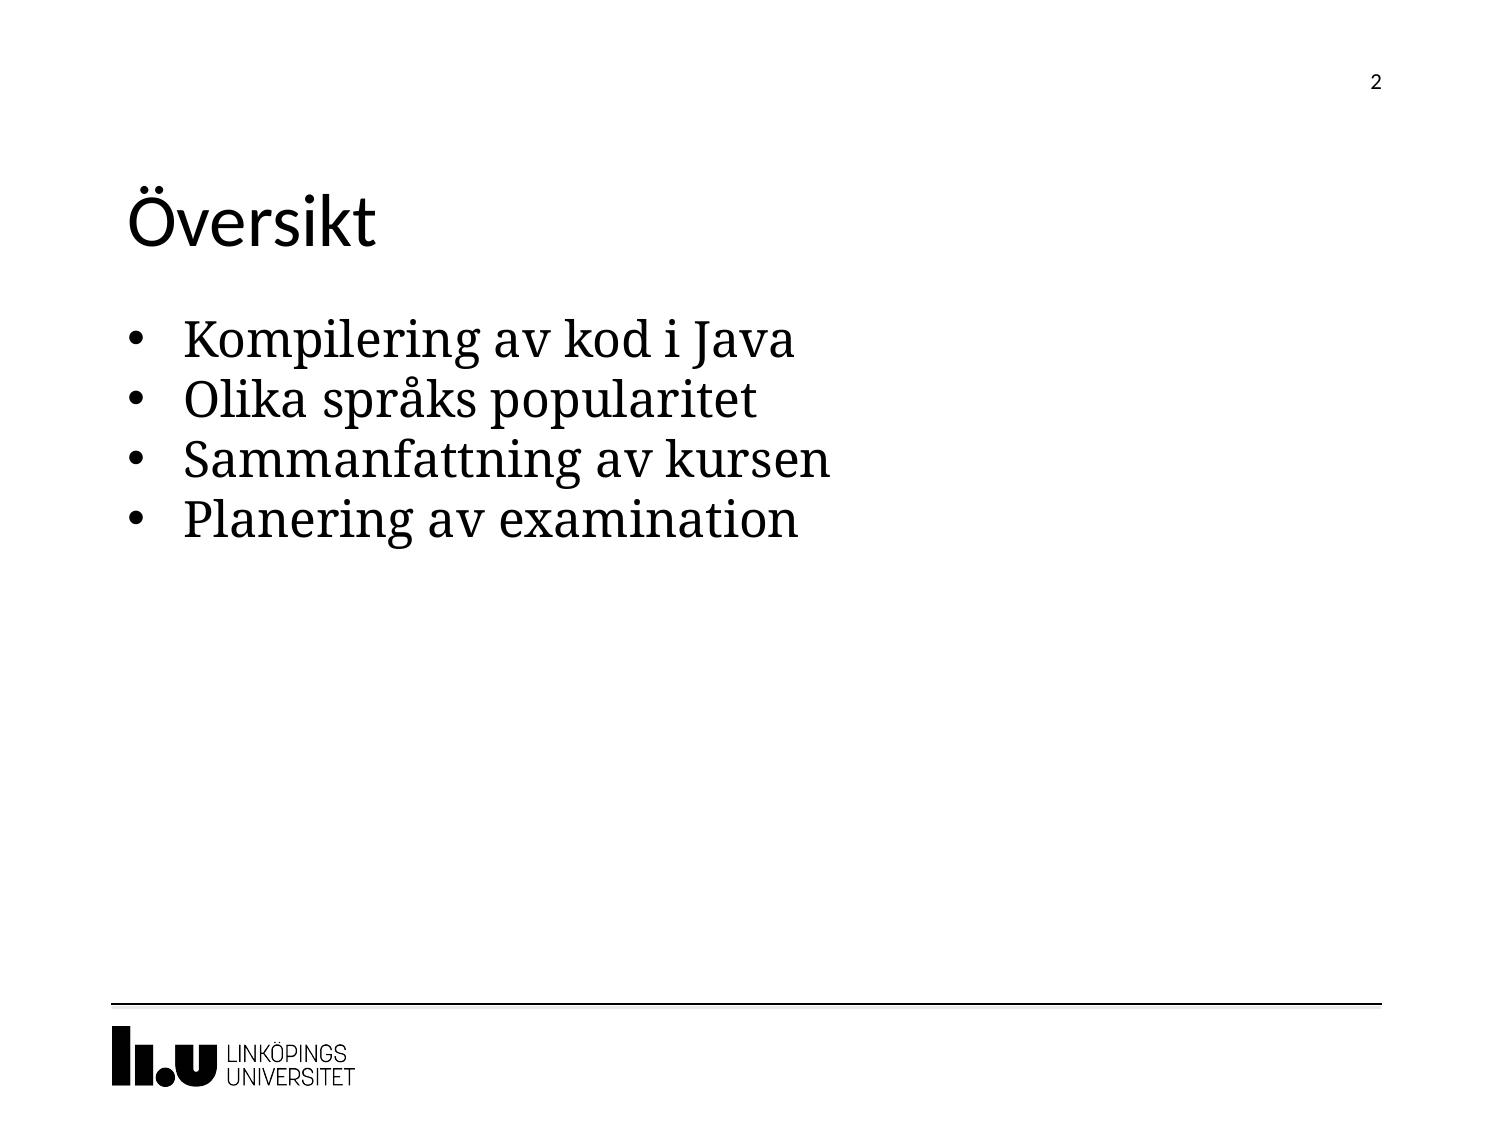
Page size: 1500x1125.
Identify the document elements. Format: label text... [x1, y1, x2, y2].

text_box <number> [1306, 59, 1397, 103]
text_box Översikt [112, 163, 1382, 300]
picture [112, 1026, 355, 1087]
text_box Kompilering av kod i Java Olika språks popularitet Sammanfattning av kursen Planering av examination [112, 300, 1382, 968]
